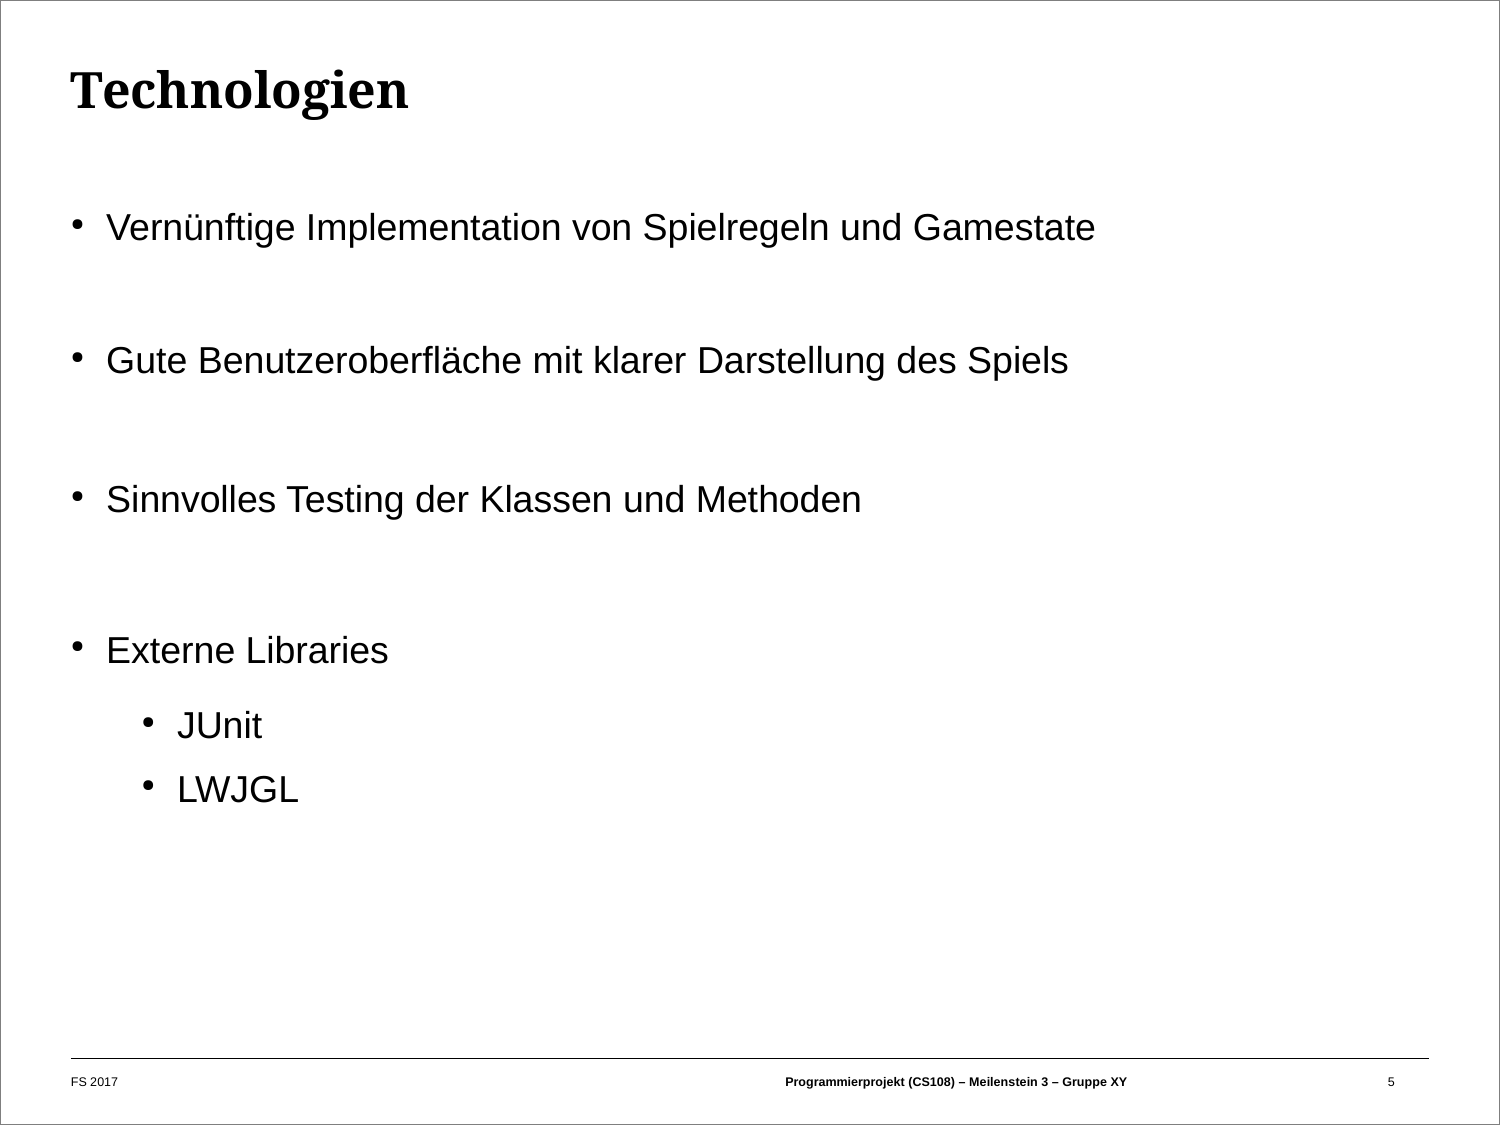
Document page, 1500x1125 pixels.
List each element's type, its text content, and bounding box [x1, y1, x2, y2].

text_box Programmierprojekt (CS108) – Meilenstein 3 – Gruppe XY [785, 1070, 1377, 1100]
title Technologien [70, 66, 1430, 191]
text_box FS 2017 [70, 1070, 425, 1100]
text_box <number> [1387, 1070, 1430, 1100]
list Vernünftige Implementation von Spielregeln und Gamestate Gute Benutzeroberfläche mit klarer Darstellung des Spiels Sinnvolles Testing der Klassen und Methoden Externe Libraries JUnit LWJGL [70, 202, 1430, 976]
